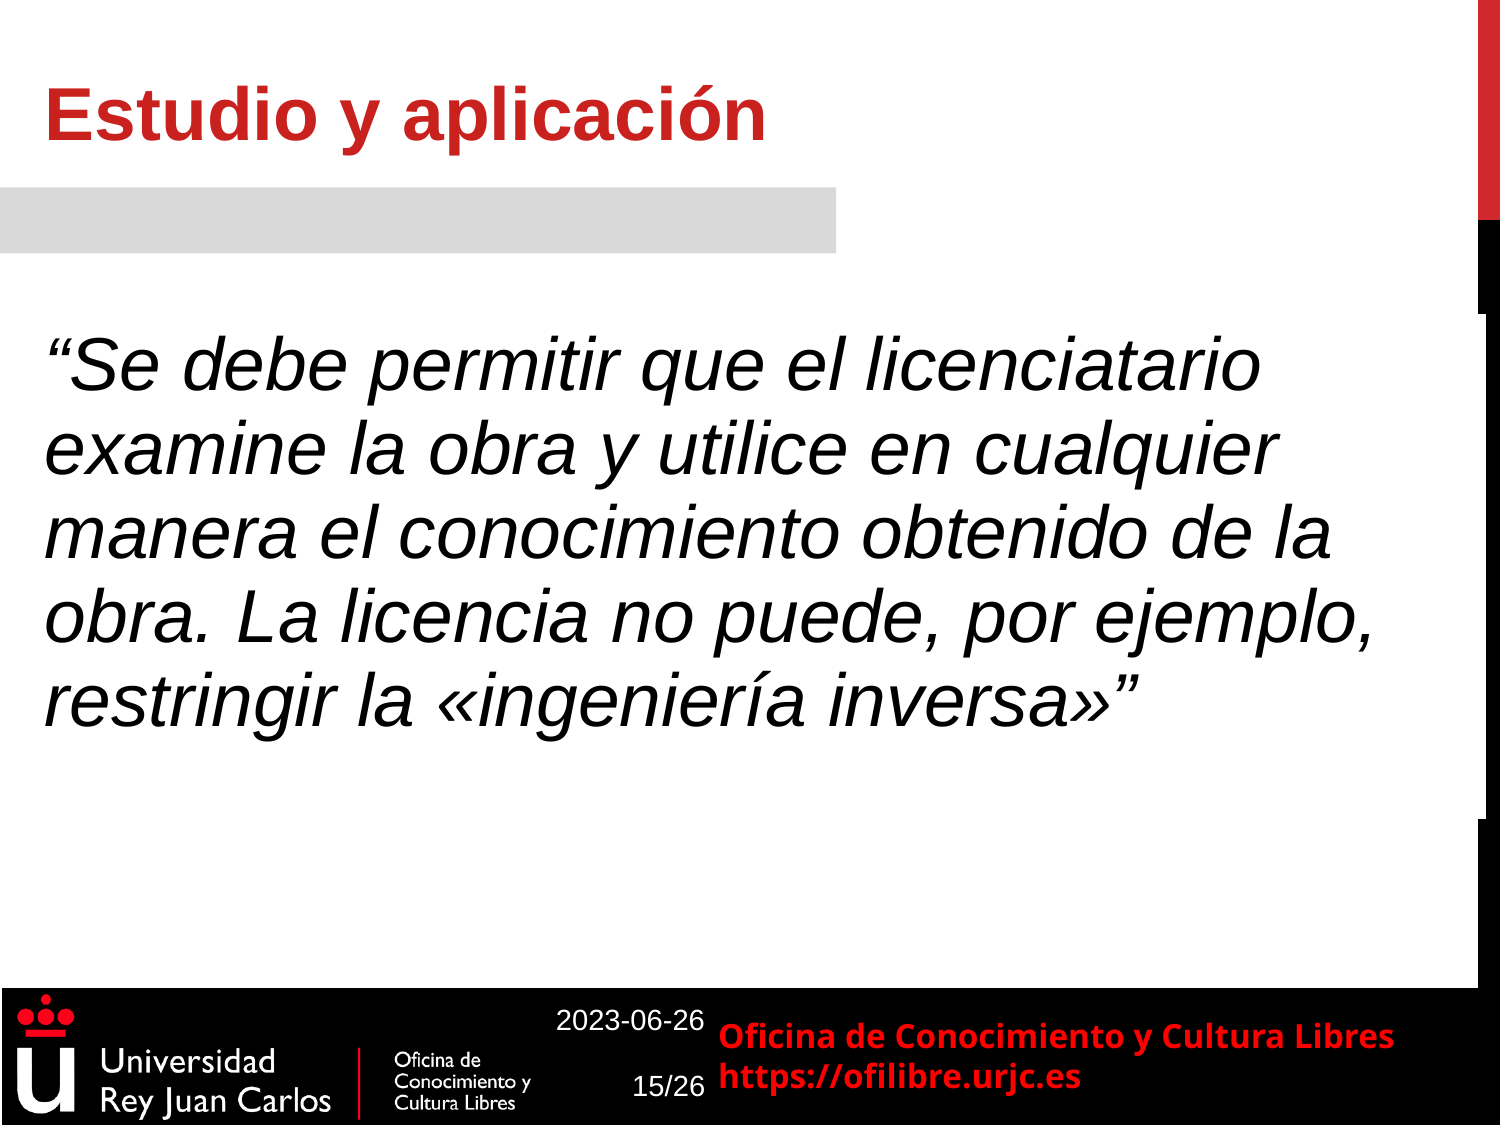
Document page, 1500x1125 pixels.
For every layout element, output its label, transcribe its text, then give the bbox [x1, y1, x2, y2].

picture [17, 994, 531, 1120]
text_box Estudio y aplicación [30, 64, 1306, 248]
text_box “Se debe permitir que el licenciatario examine la obra y utilice en cualquier manera el conocimiento obtenido de la obra. La licencia no puede, por ejemplo, restringir la «ingeniería inversa»” [30, 314, 1486, 819]
title [75, 7, 1425, 196]
